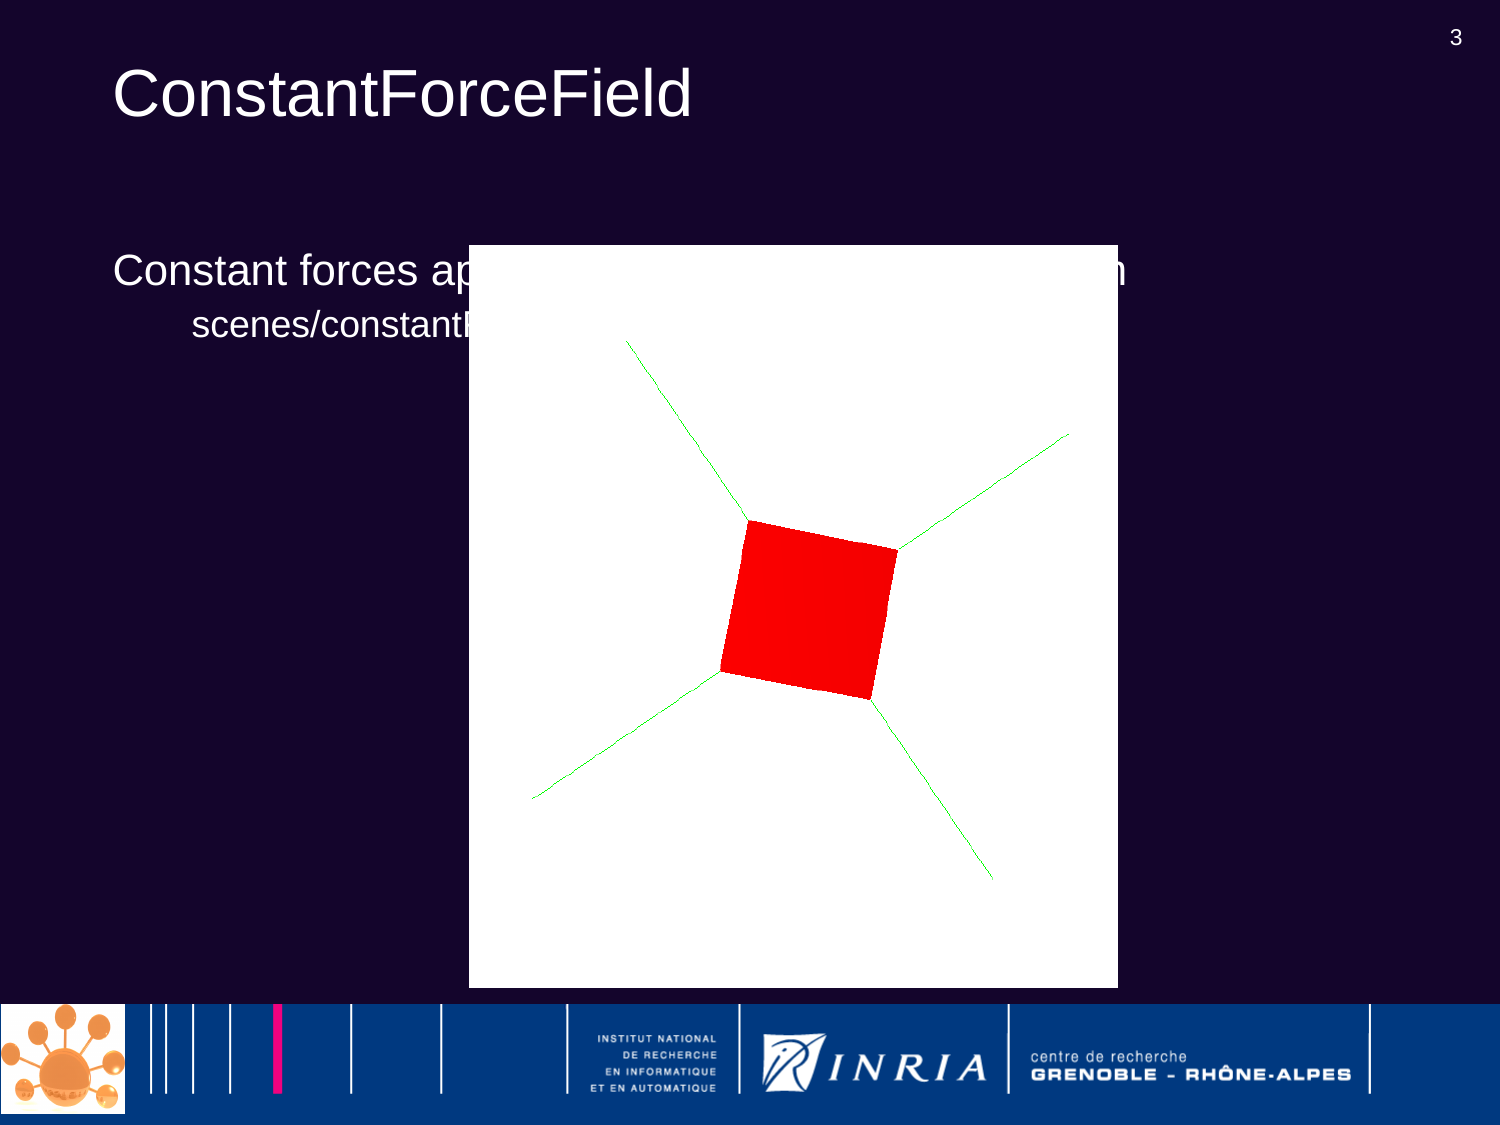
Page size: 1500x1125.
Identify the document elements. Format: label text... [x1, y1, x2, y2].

picture [0, 1004, 1500, 1125]
title ConstantForceField [112, 0, 1474, 188]
picture [422, 245, 1468, 988]
list Constant forces applied to given degrees of freedom scenes/constantForce.scn [112, 245, 422, 988]
